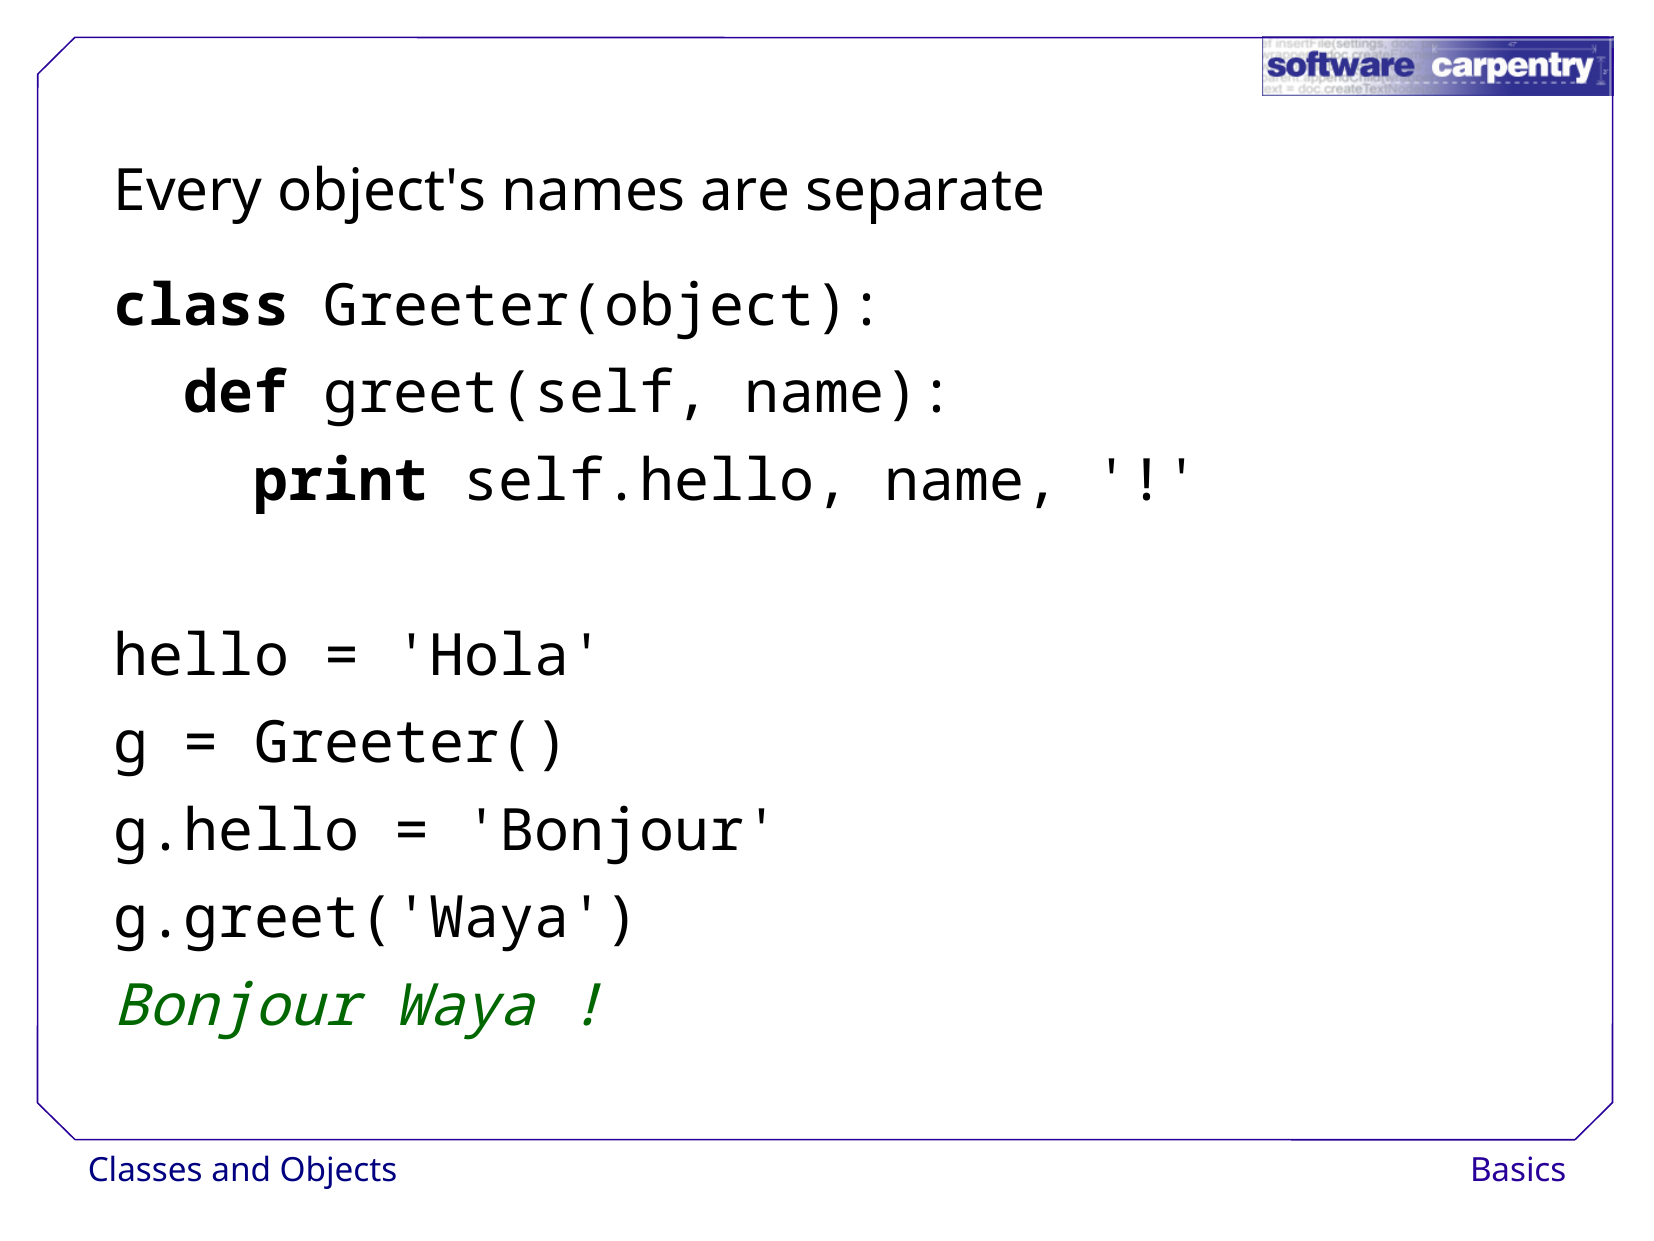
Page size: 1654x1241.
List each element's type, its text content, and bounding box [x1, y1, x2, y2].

picture [1262, 36, 1614, 96]
text_box Every object's names are separate [99, 109, 1517, 231]
text_box class Greeter(object): def greet(self, name): print self.hello, name, '!' hello = 'Hola' g = Greeter() g.hello = 'Bonjour' g.greet('Waya') Bonjour Waya ! [99, 241, 1517, 1045]
